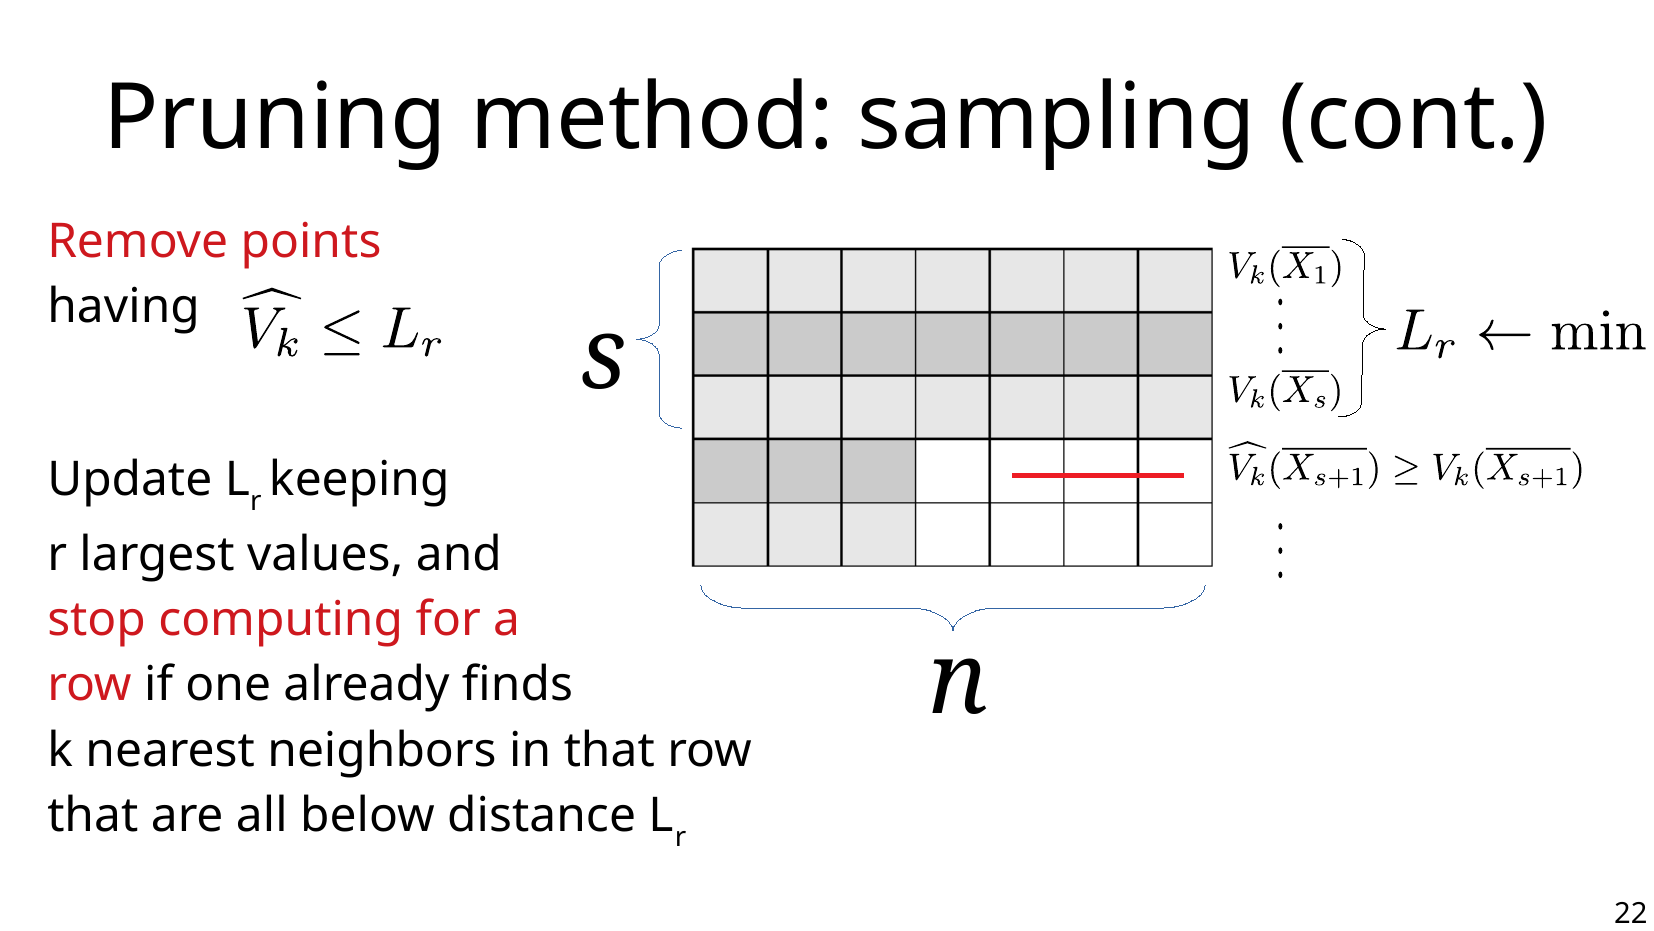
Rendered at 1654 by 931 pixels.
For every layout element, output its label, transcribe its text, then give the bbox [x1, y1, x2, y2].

text_box [1394, 309, 1647, 359]
list Remove points having Update Lr keeping r largest values, and stop computing for a row if one already finds k nearest neighbors in that row that are all below distance Lr [47, 205, 756, 906]
text_box [240, 287, 444, 357]
text_box [1275, 298, 1286, 354]
text_box s [566, 274, 687, 389]
title Pruning method: sampling (cont.) [82, 1, 1571, 226]
text_box n [913, 599, 1045, 715]
text_box [1227, 441, 1586, 489]
text_box [1275, 523, 1286, 579]
text_box [1227, 370, 1344, 412]
picture [687, 239, 1223, 578]
text_box [1227, 246, 1345, 288]
